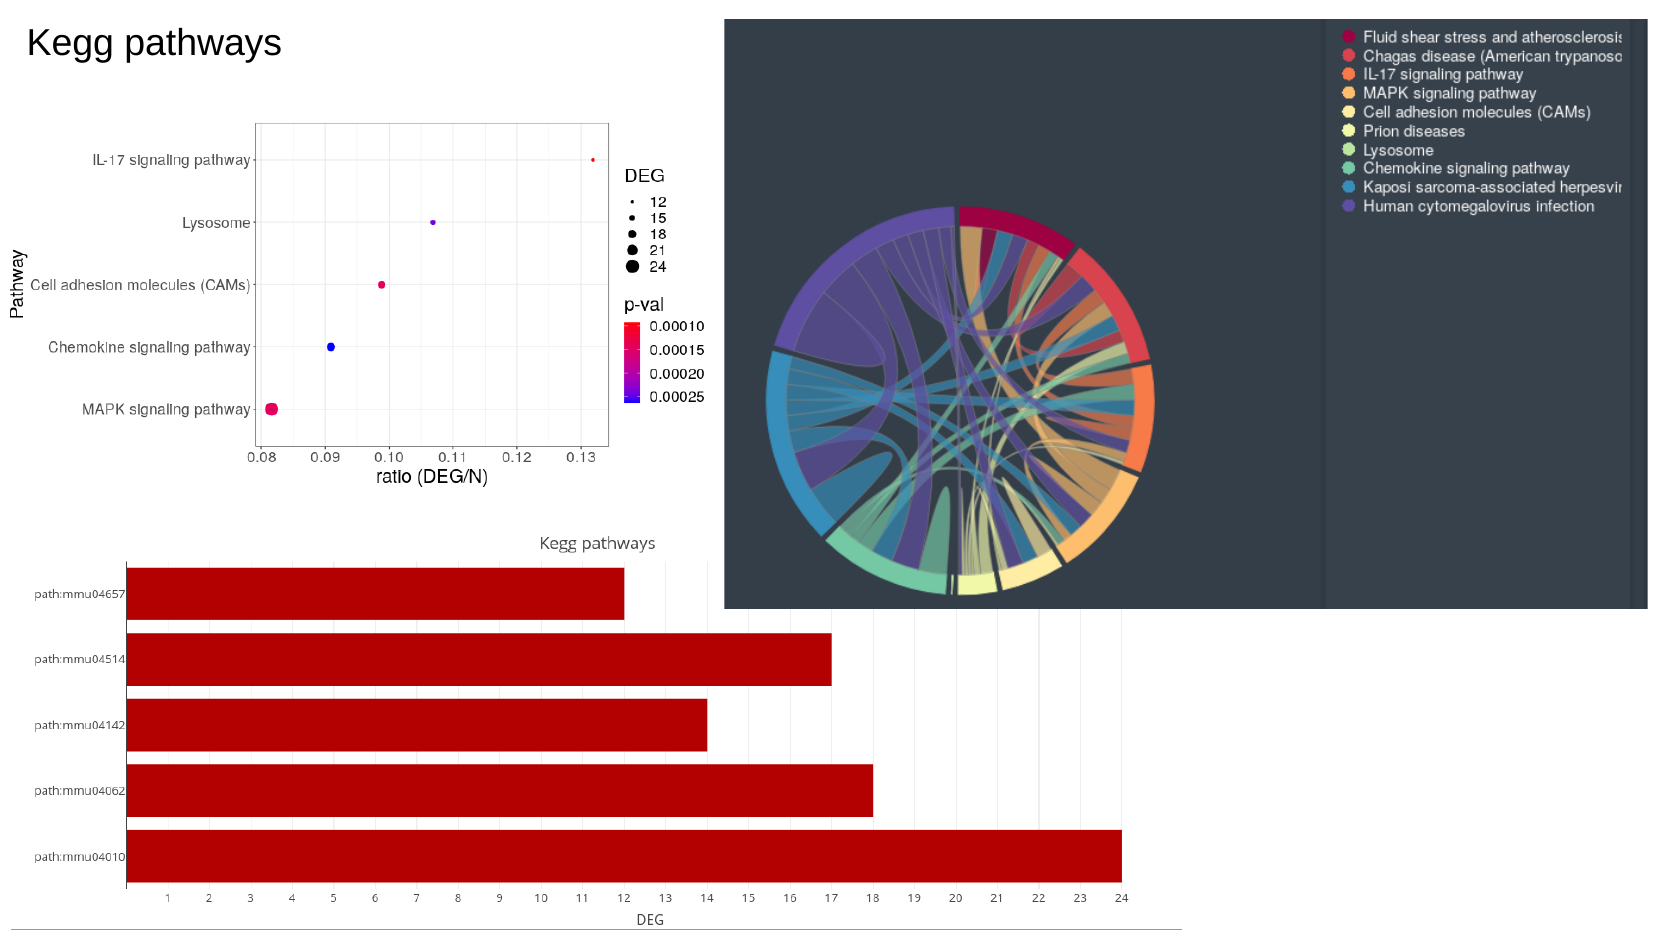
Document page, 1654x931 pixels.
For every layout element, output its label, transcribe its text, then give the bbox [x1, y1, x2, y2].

picture [5, 118, 713, 489]
text_box Kegg pathways [11, 14, 298, 71]
picture [11, 19, 1648, 930]
